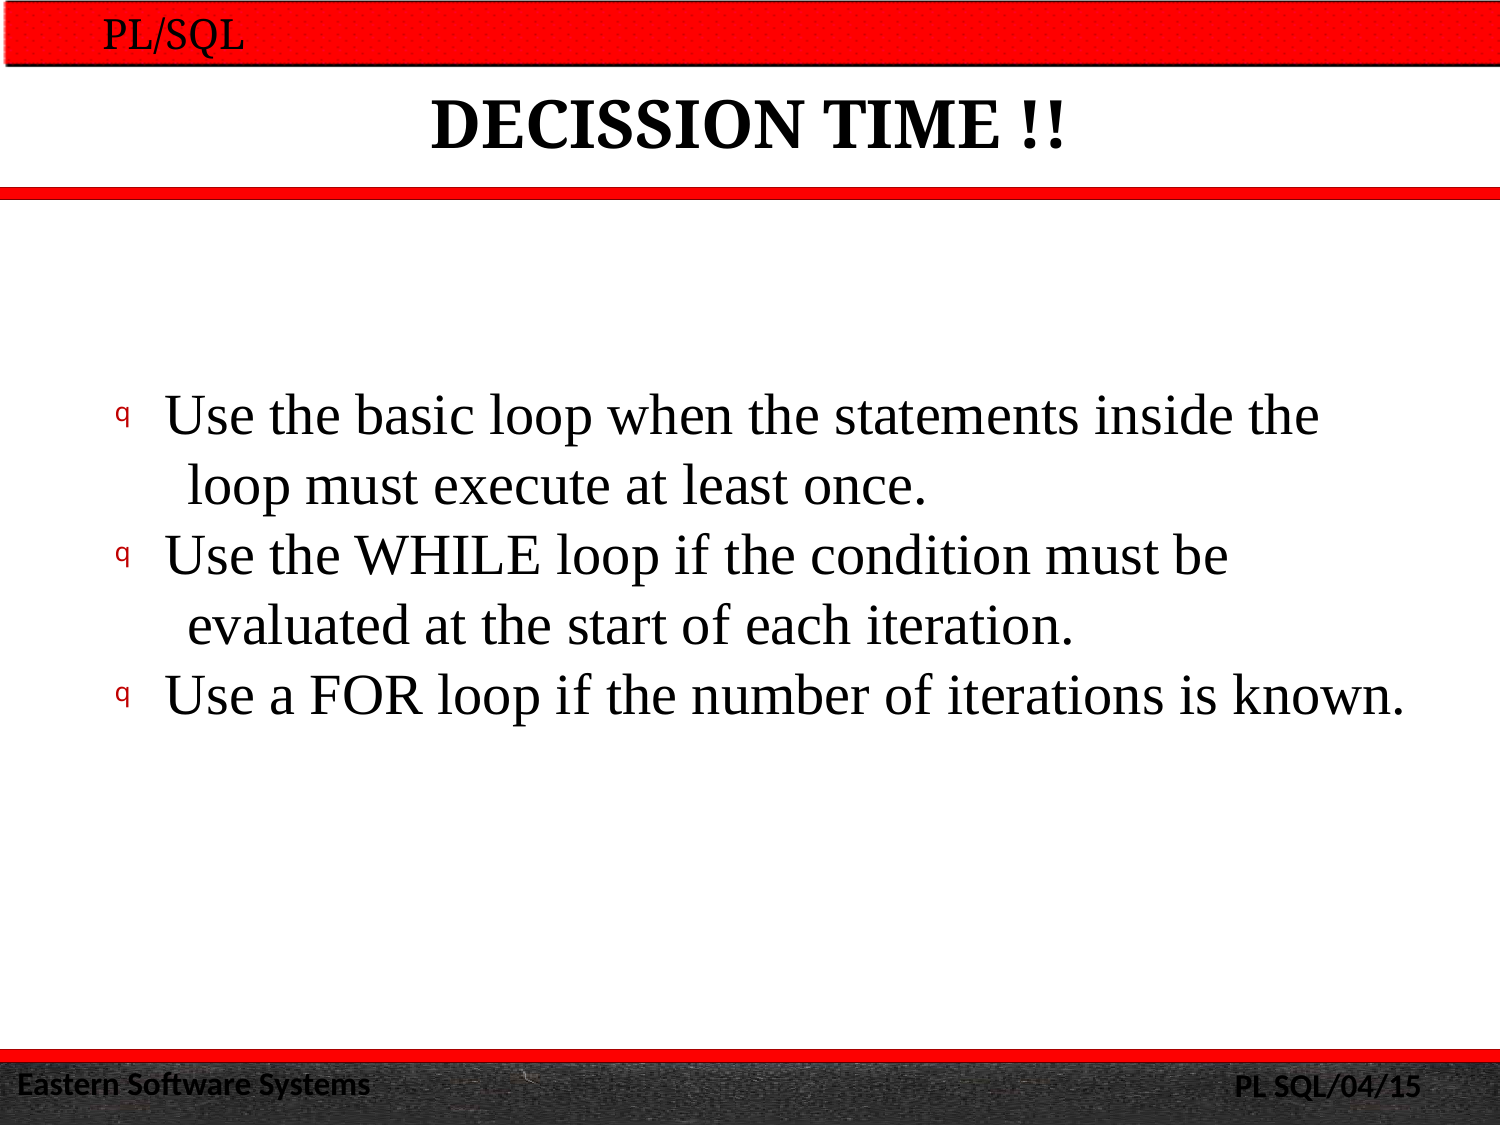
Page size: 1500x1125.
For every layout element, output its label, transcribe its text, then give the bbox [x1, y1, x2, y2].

picture [0, 0, 1500, 69]
text_box DECISSION TIME !! [0, 74, 1500, 170]
text_box Use the basic loop when the statements inside the loop must execute at least once. Use the WHILE loop if the condition must be evaluated at the start of each iteration. Use a FOR loop if the number of iterations is known. [99, 368, 1463, 734]
picture [0, 187, 1500, 200]
text_box Eastern Software Systems [2, 1054, 394, 1110]
text_box PL/SQL [87, 0, 288, 65]
text_box PL SQL/04/15 [379, 1056, 1500, 1125]
picture [0, 1049, 1500, 1125]
